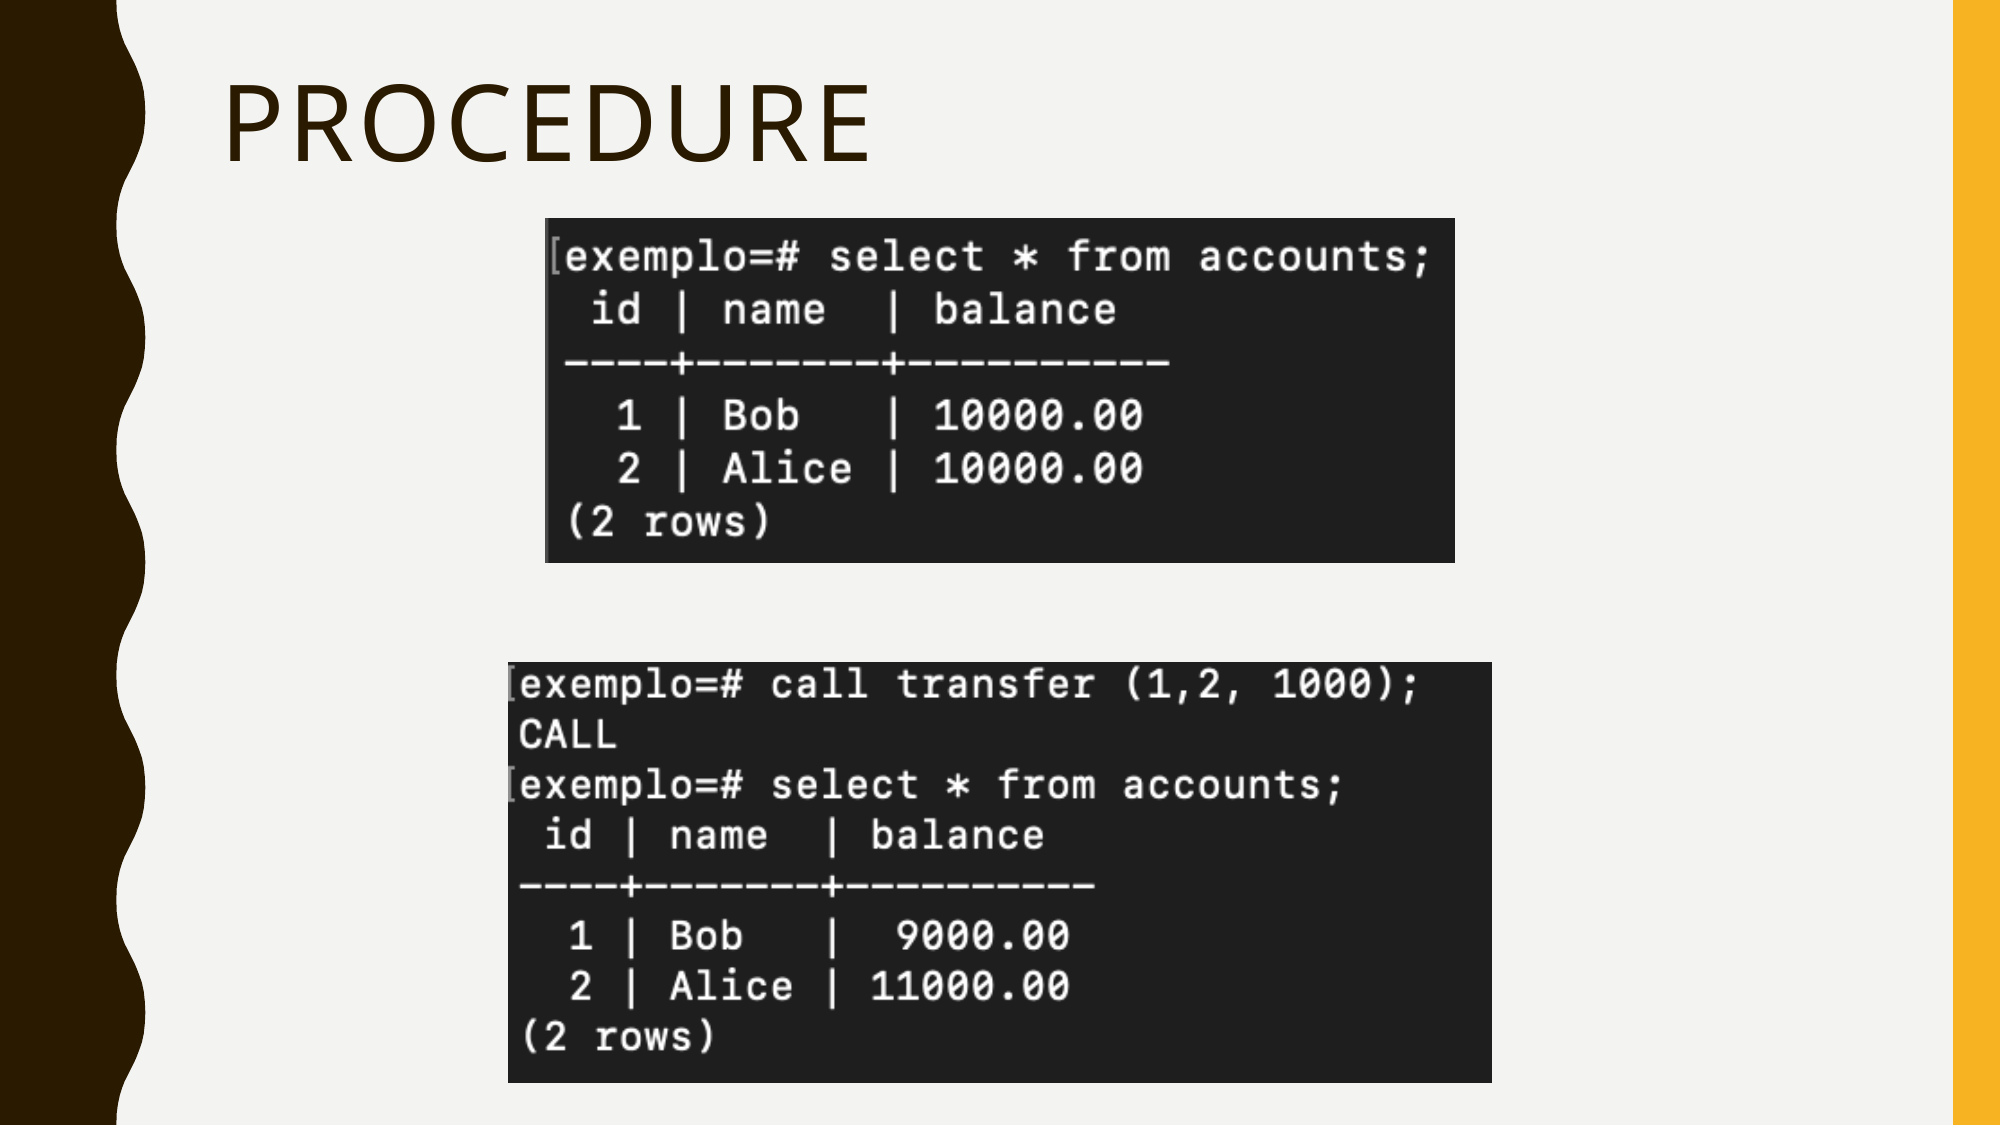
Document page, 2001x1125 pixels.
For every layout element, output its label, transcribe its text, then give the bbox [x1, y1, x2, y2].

picture [508, 663, 1492, 1083]
picture [545, 218, 1455, 563]
title Procedure [205, 62, 1876, 308]
